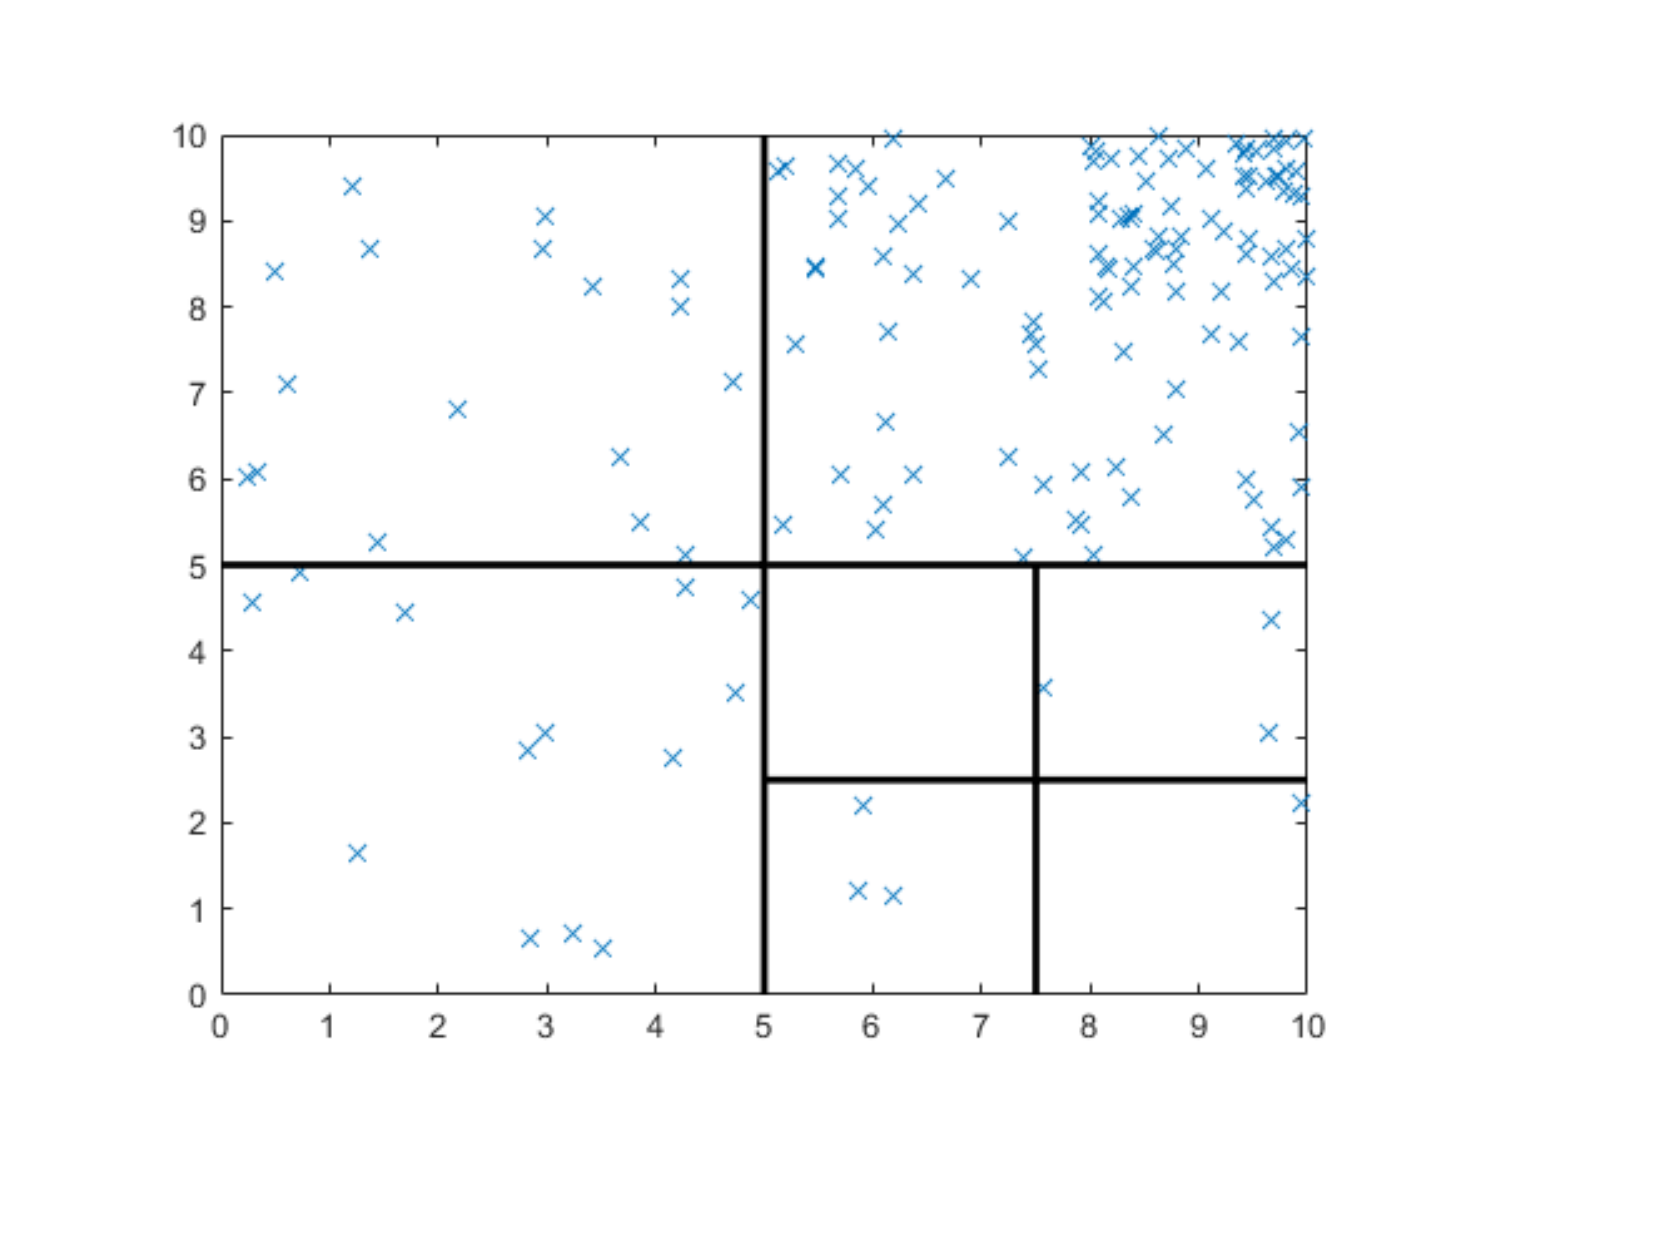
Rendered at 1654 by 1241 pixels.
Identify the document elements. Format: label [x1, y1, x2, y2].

picture [39, 58, 1441, 1111]
